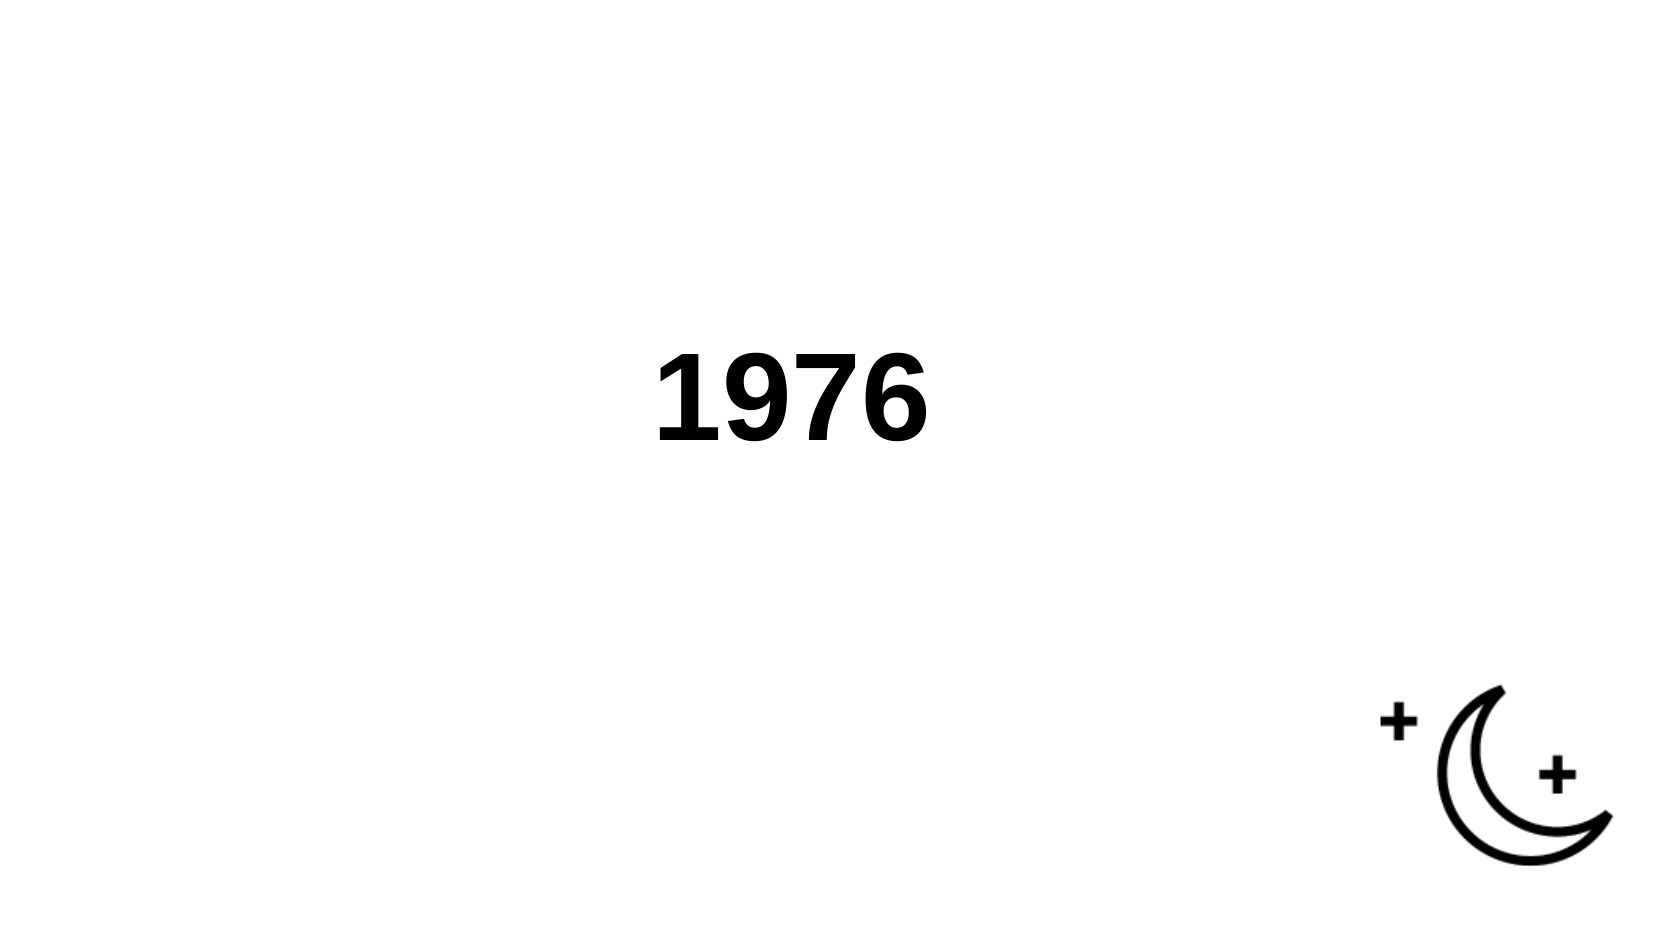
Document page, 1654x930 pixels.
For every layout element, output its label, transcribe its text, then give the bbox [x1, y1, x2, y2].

subtitle 19761 [82, 36, 1571, 757]
picture [1340, 617, 1654, 930]
